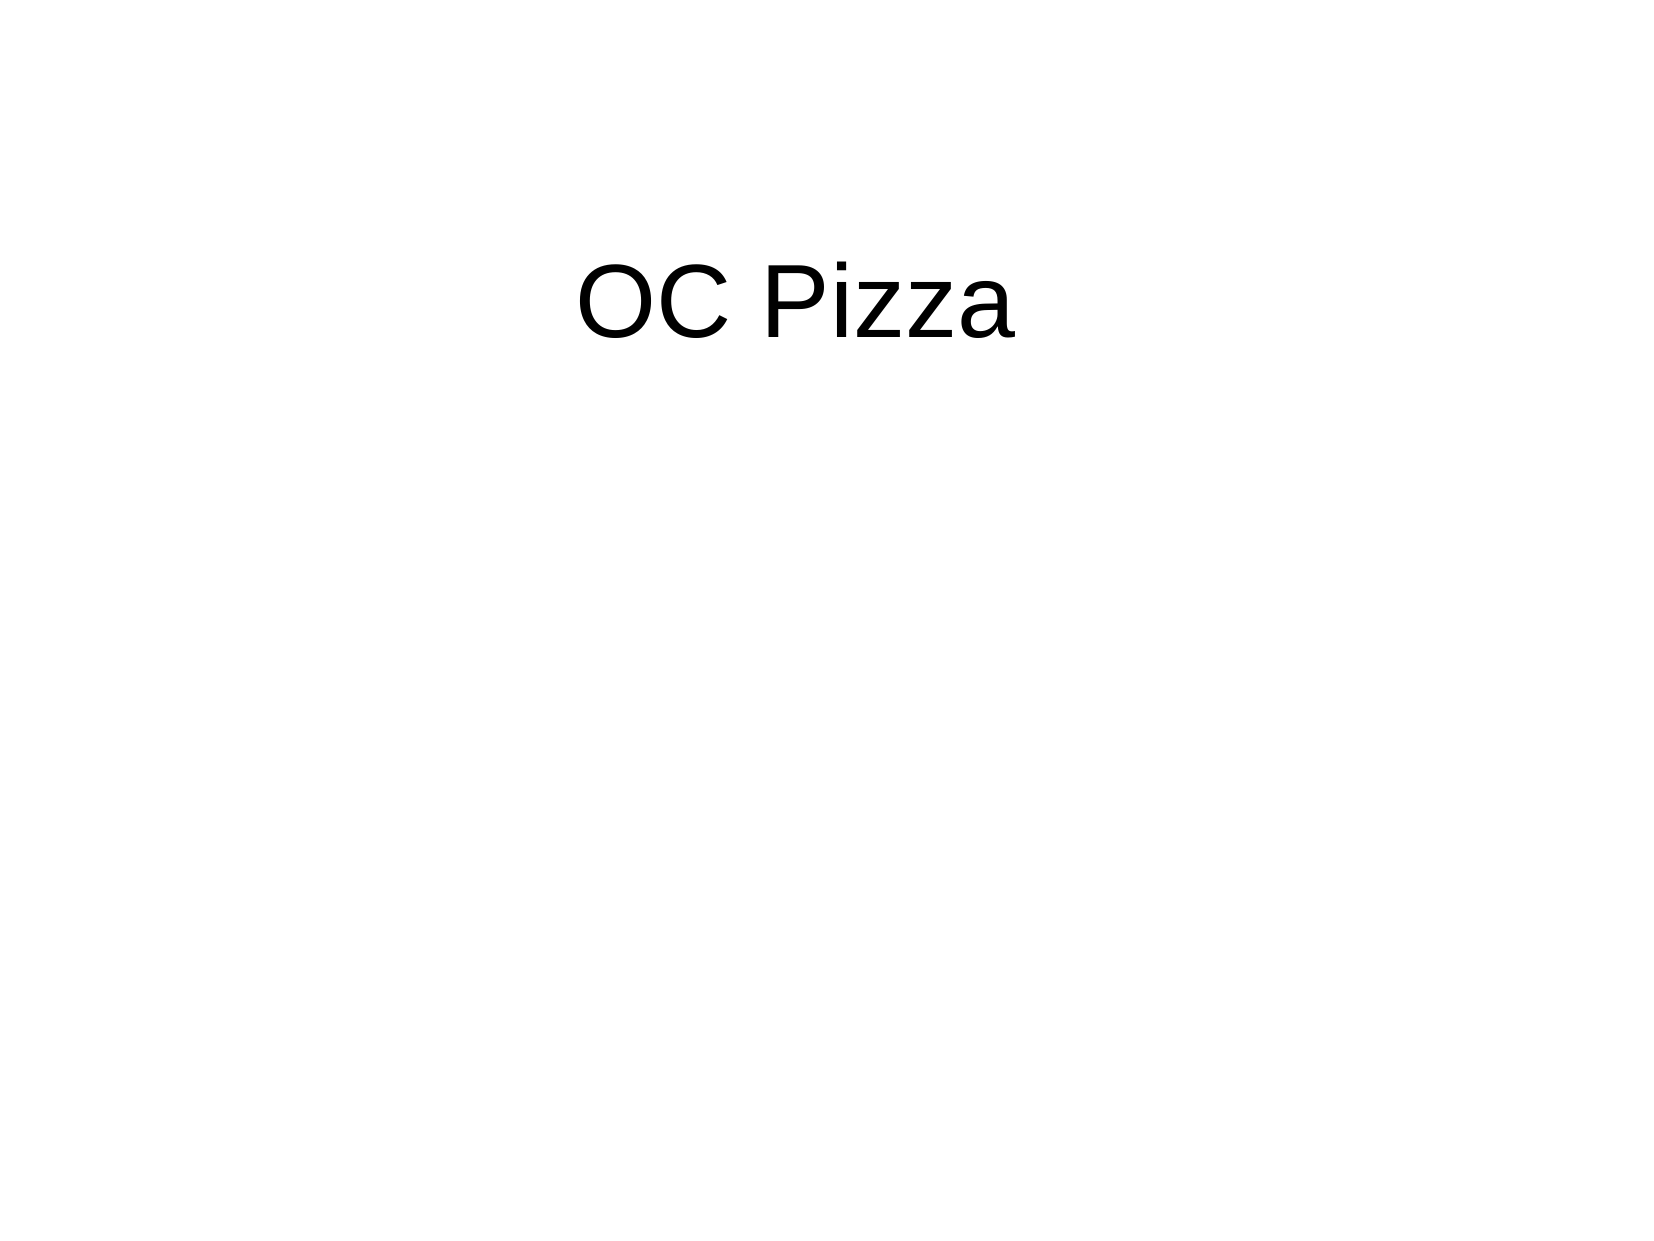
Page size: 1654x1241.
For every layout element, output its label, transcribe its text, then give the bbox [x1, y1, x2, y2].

text_box OC Pizza [561, 236, 1152, 368]
